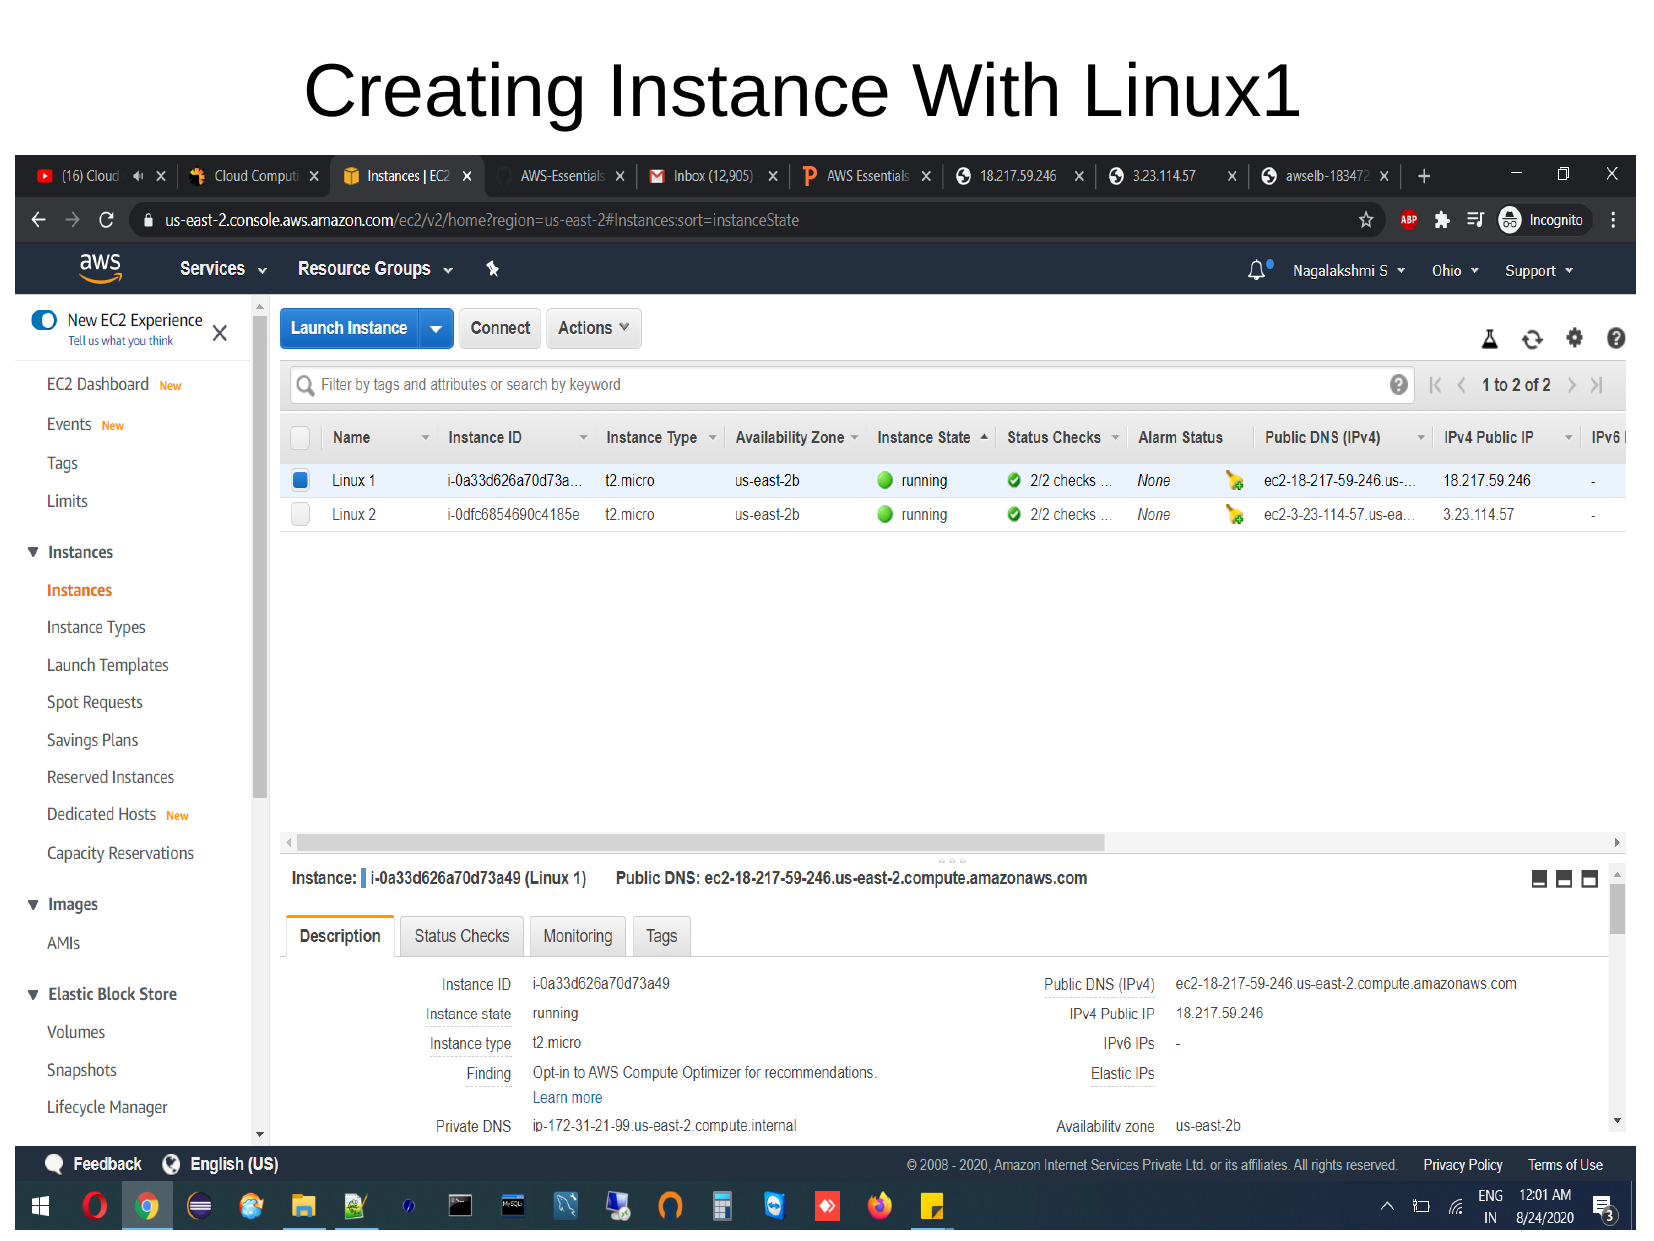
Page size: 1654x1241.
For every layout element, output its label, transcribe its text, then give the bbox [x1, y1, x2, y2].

title Creating Instance With Linux1 [60, 15, 1549, 155]
picture [15, 155, 1636, 1231]
